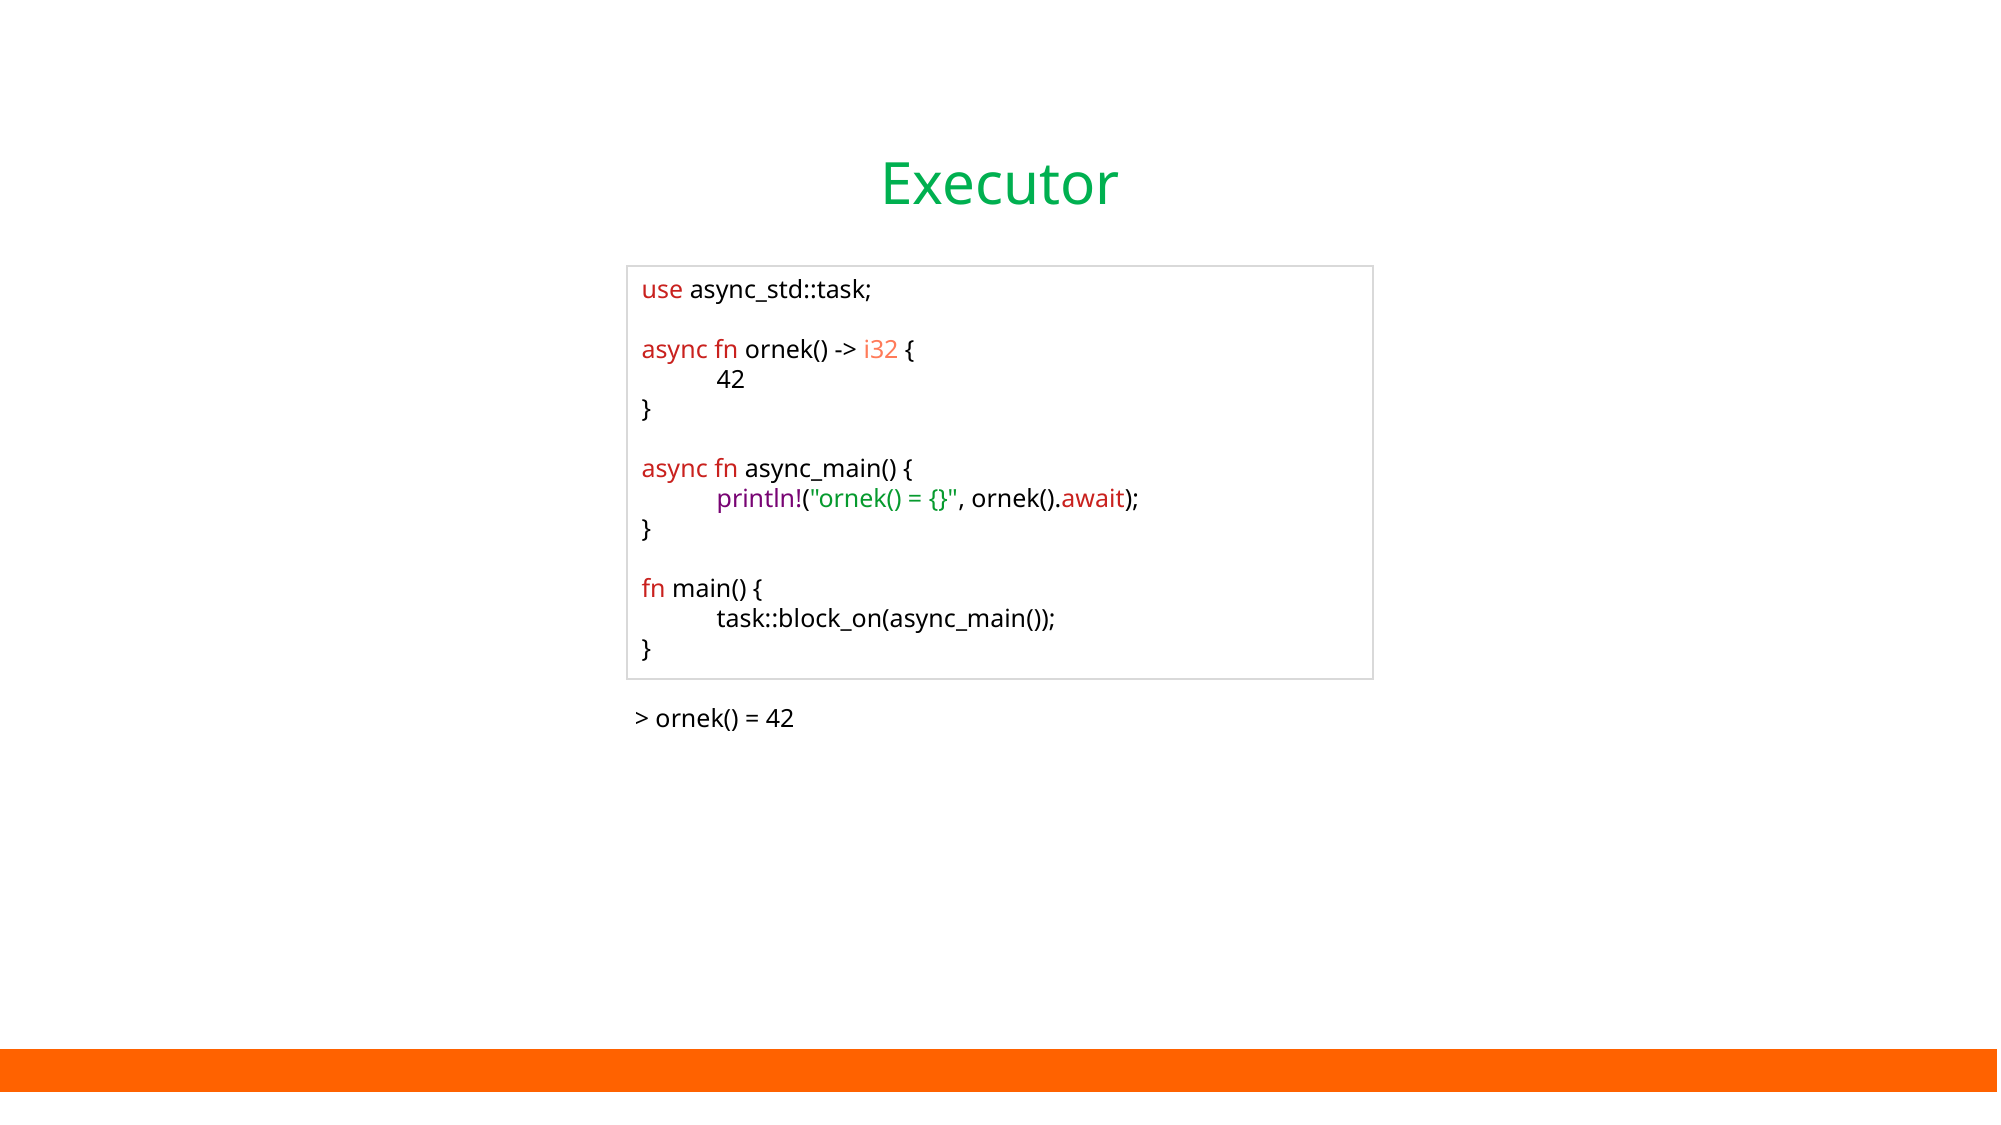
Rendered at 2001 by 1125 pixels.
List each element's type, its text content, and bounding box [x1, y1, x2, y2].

text_box Executor [420, 146, 1580, 237]
text_box use async_std::task; async fn ornek() -> i32 { 42 } async fn async_main() { println!("ornek() = {}", ornek().await); } fn main() { task::block_on(async_main()); } [626, 265, 1374, 680]
text_box > ornek() = 42 [620, 694, 900, 739]
text_box [0, 1049, 1997, 1092]
